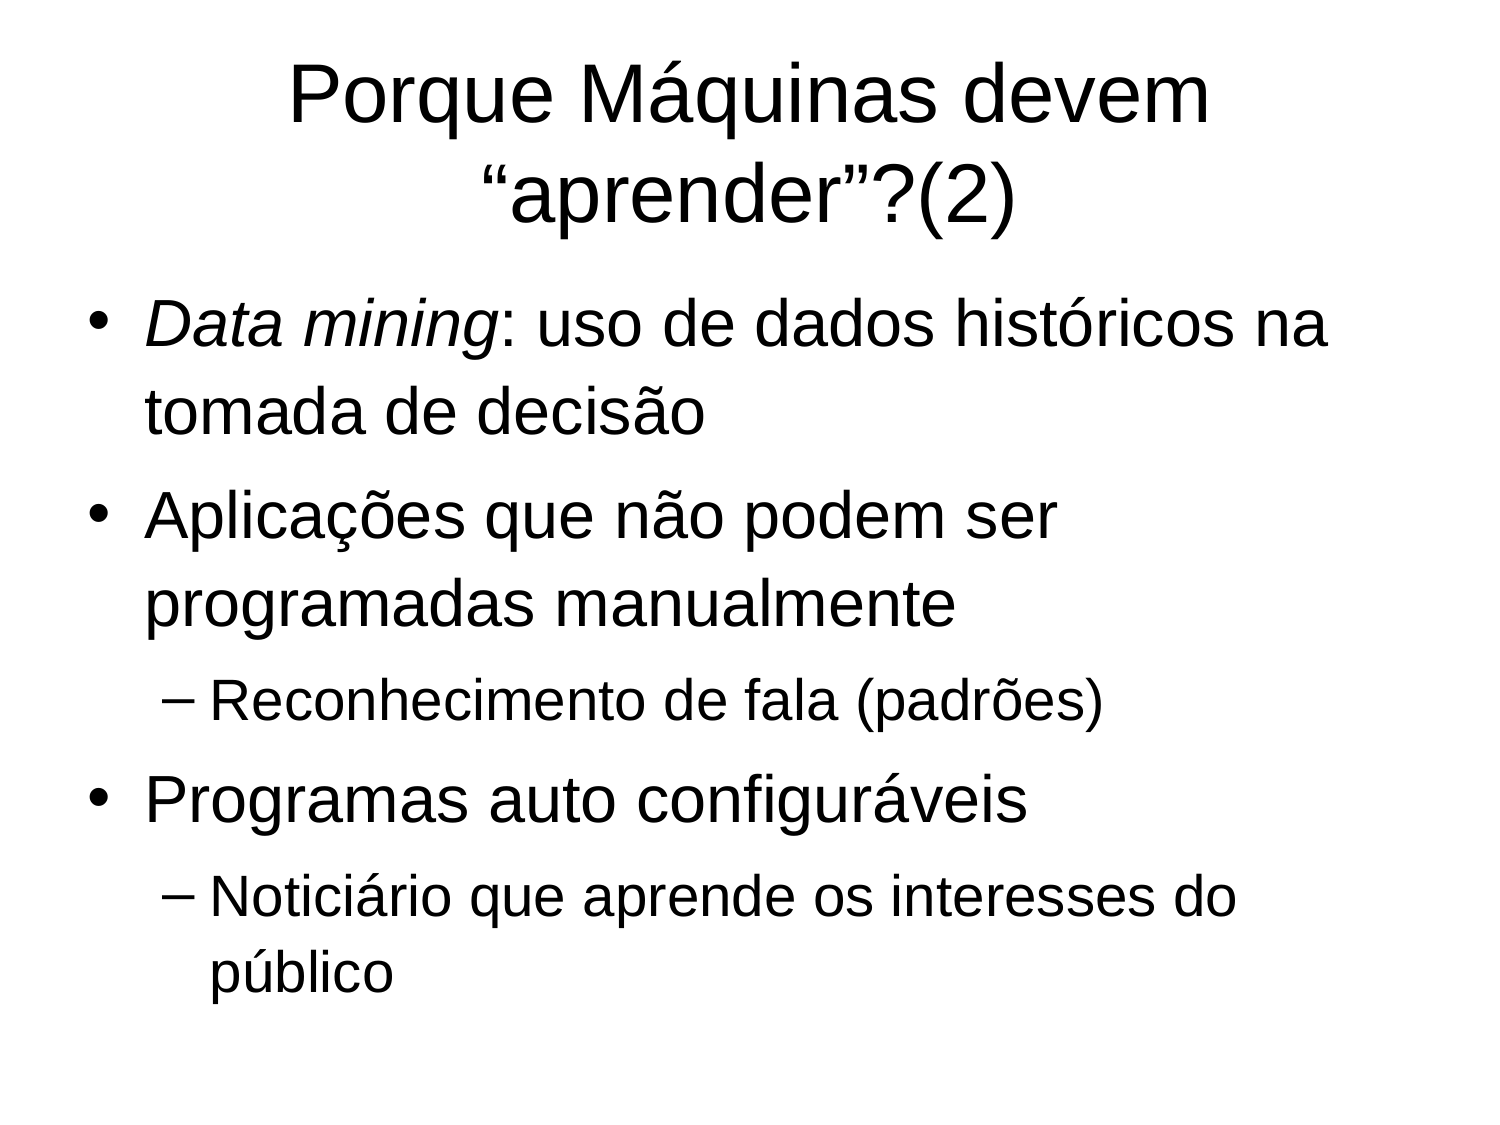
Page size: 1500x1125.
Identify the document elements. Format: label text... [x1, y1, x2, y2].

text_box Data mining: uso de dados históricos na tomada de decisão Aplicações que não podem ser programadas manualmente Reconhecimento de fala (padrões) Programas auto configuráveis Noticiário que aprende os interesses do público [73, 264, 1424, 883]
title Porque Máquinas devem “aprender”?(2) [75, 31, 1426, 247]
